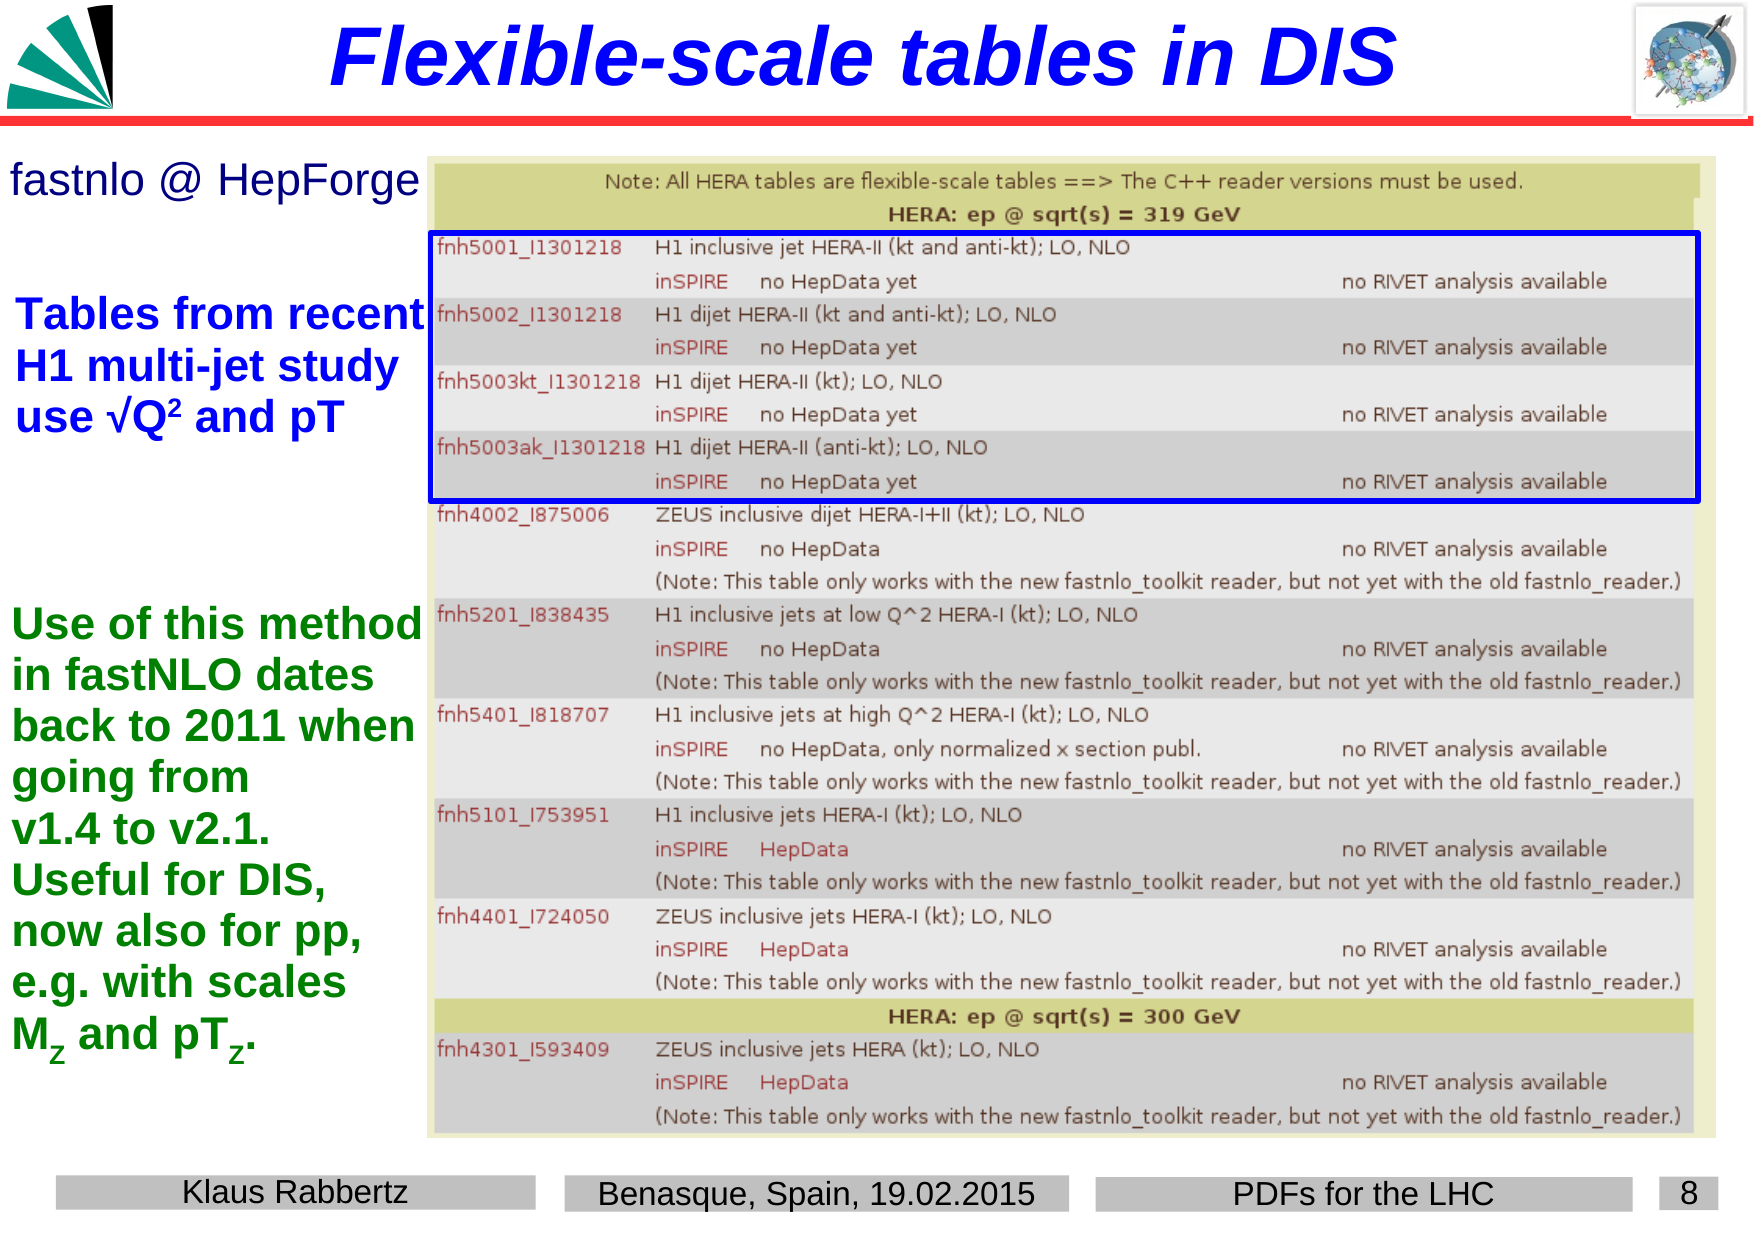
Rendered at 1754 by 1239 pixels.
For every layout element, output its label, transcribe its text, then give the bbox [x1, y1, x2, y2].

text_box Tables from recent H1 multi-jet study use √Q2 and pT [3, 282, 430, 448]
text_box [430, 232, 1698, 502]
text_box Use of this method in fastNLO dates back to 2011 when going from v1.4 to v2.1. Useful for DIS, now also for pp, e.g. with scales MZ and pTZ. [0, 591, 438, 1138]
text_box fastnlo @ HepForge [0, 147, 440, 216]
picture [7, 5, 113, 110]
picture [427, 156, 1716, 1138]
title Flexible-scale tables in DIS [123, 0, 1606, 114]
picture [1631, 2, 1748, 119]
